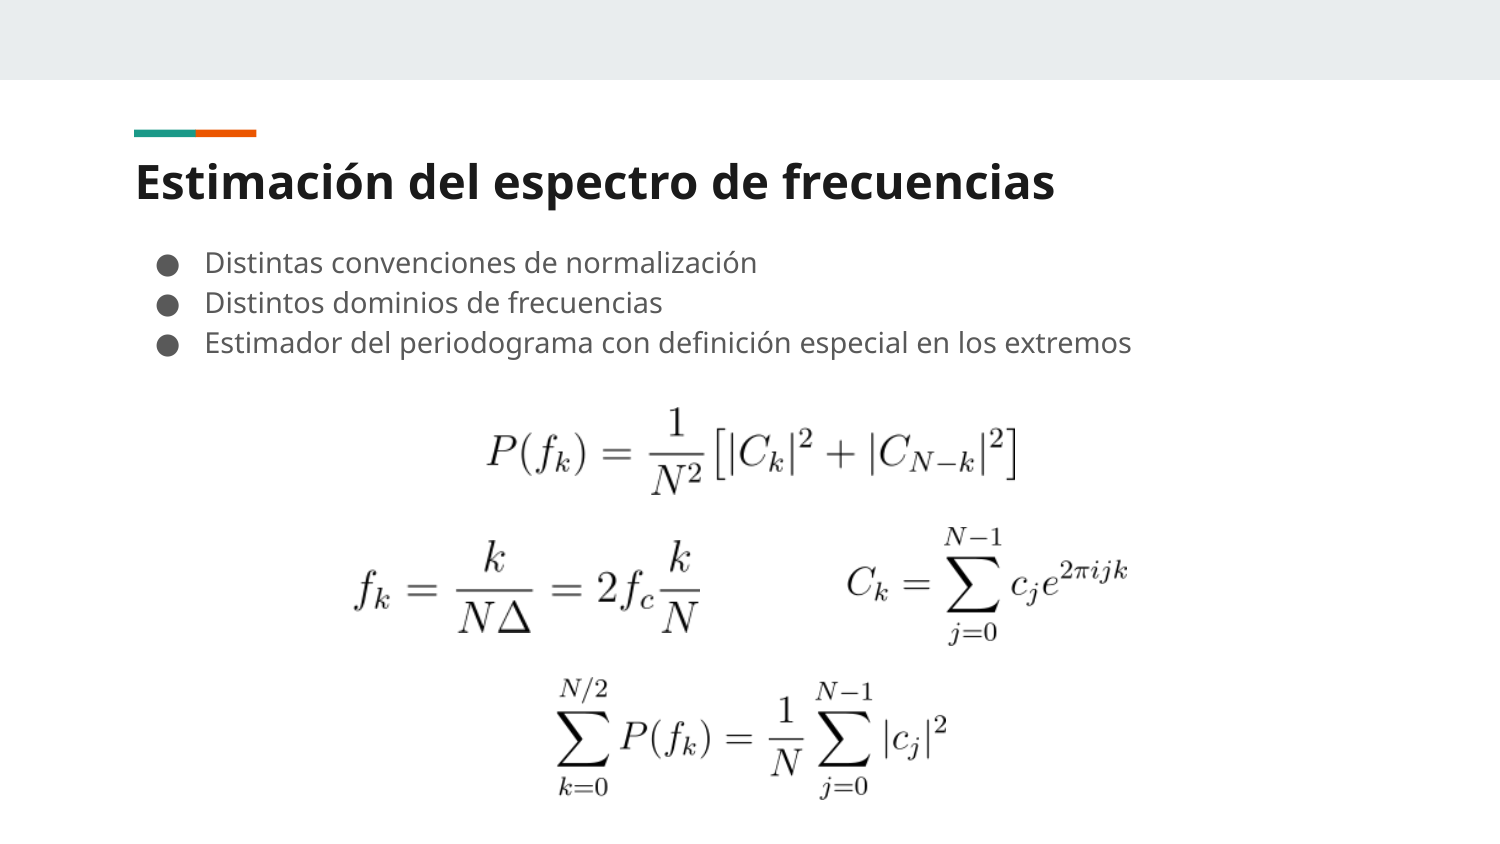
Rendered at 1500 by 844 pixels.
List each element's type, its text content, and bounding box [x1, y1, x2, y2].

picture [555, 677, 946, 800]
picture [485, 407, 1015, 495]
picture [352, 540, 700, 633]
title Estimación del espectro de frecuencias [119, 137, 1381, 224]
picture [846, 527, 1127, 646]
list Distintas convenciones de normalización Distintos dominios de frecuencias Estimador del periodograma con definición especial en los extremos [119, 224, 1381, 375]
